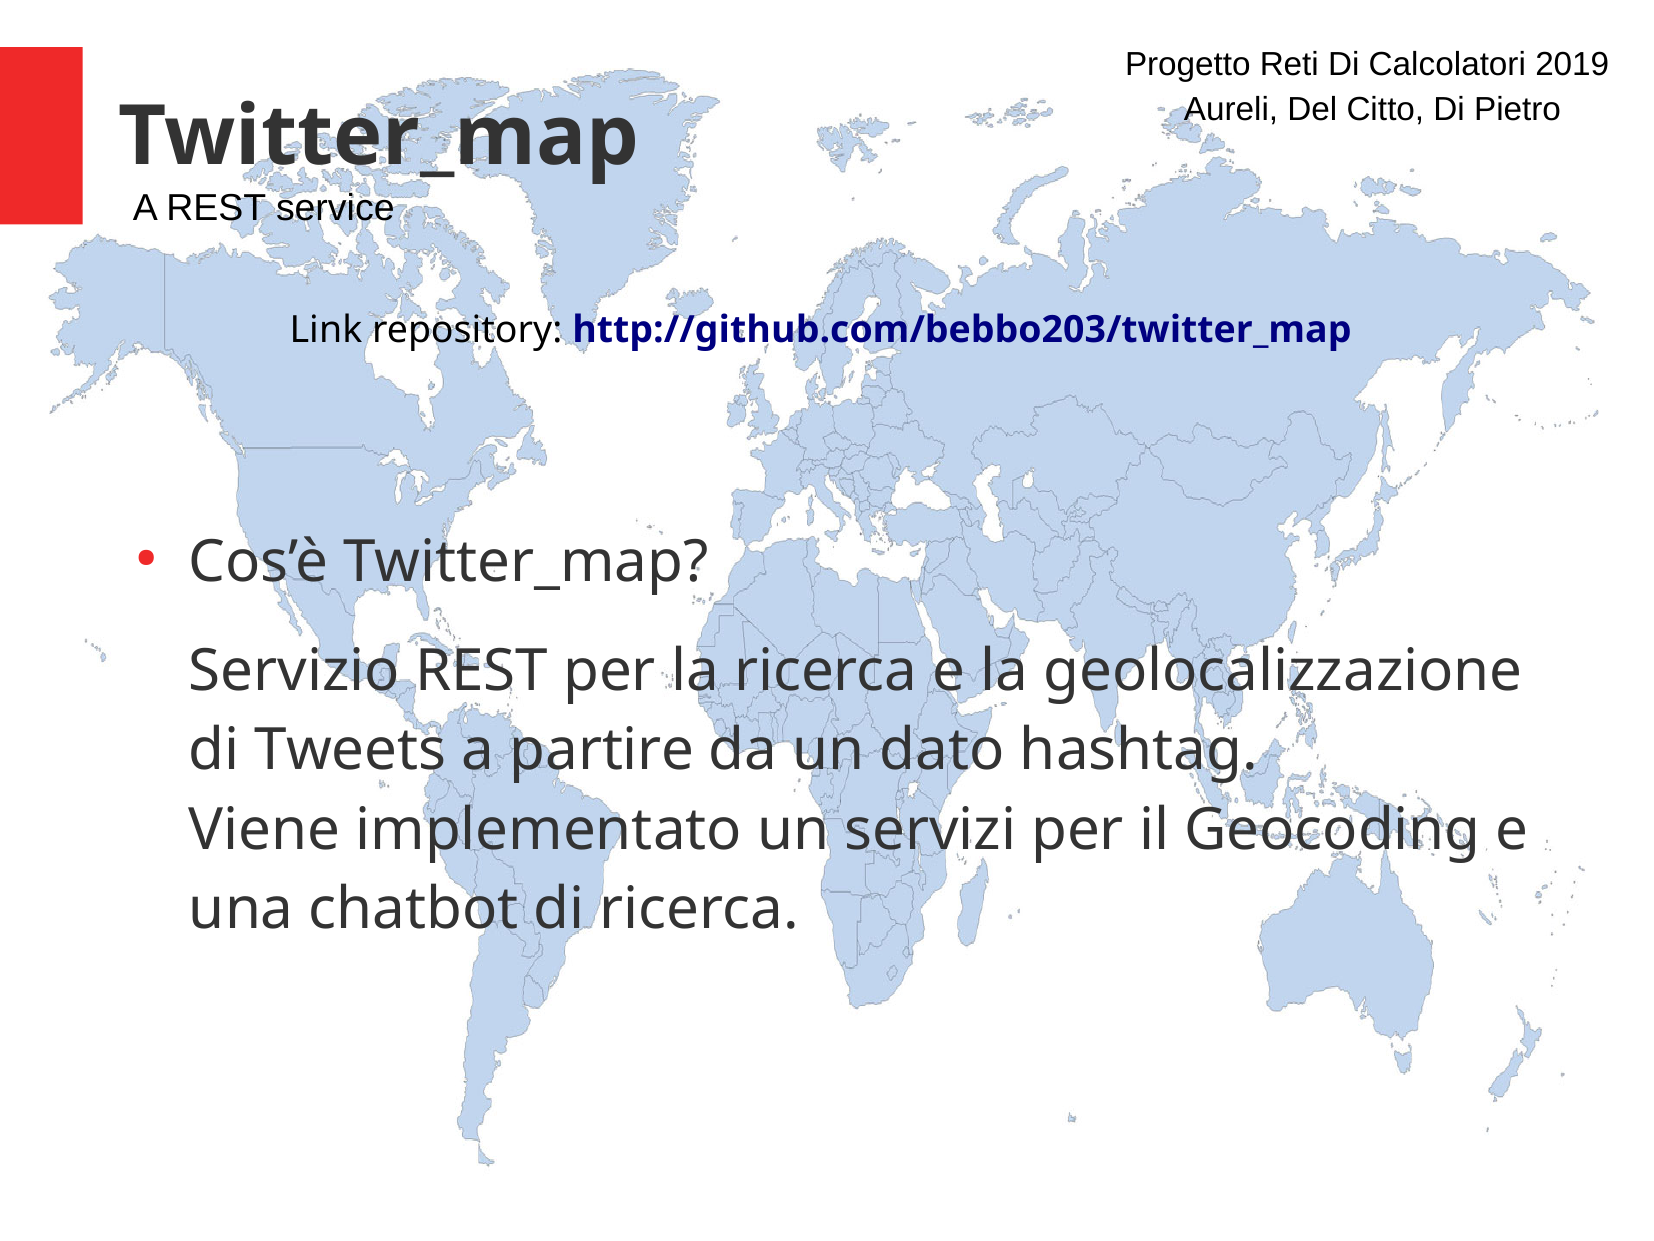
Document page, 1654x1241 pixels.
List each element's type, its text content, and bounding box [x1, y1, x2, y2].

title Twitter_map [118, 27, 1571, 237]
picture [0, 0, 1654, 1241]
text_box Aureli, Del Citto, Di Pietro [1169, 82, 1583, 135]
text_box Link repository: http://github.com/bebbo203/twitter_map [94, 295, 1548, 404]
text_box A REST service [118, 179, 485, 237]
list Cos’è Twitter_map? Servizio REST per la ricerca e la geolocalizzazione di Tweets a partire da un dato hashtag. Viene implementato un servizi per il Geocoding e una chatbot di ricerca. [118, 519, 1536, 1074]
text_box Progetto Reti Di Calcolatori 2019 [1110, 37, 1630, 95]
